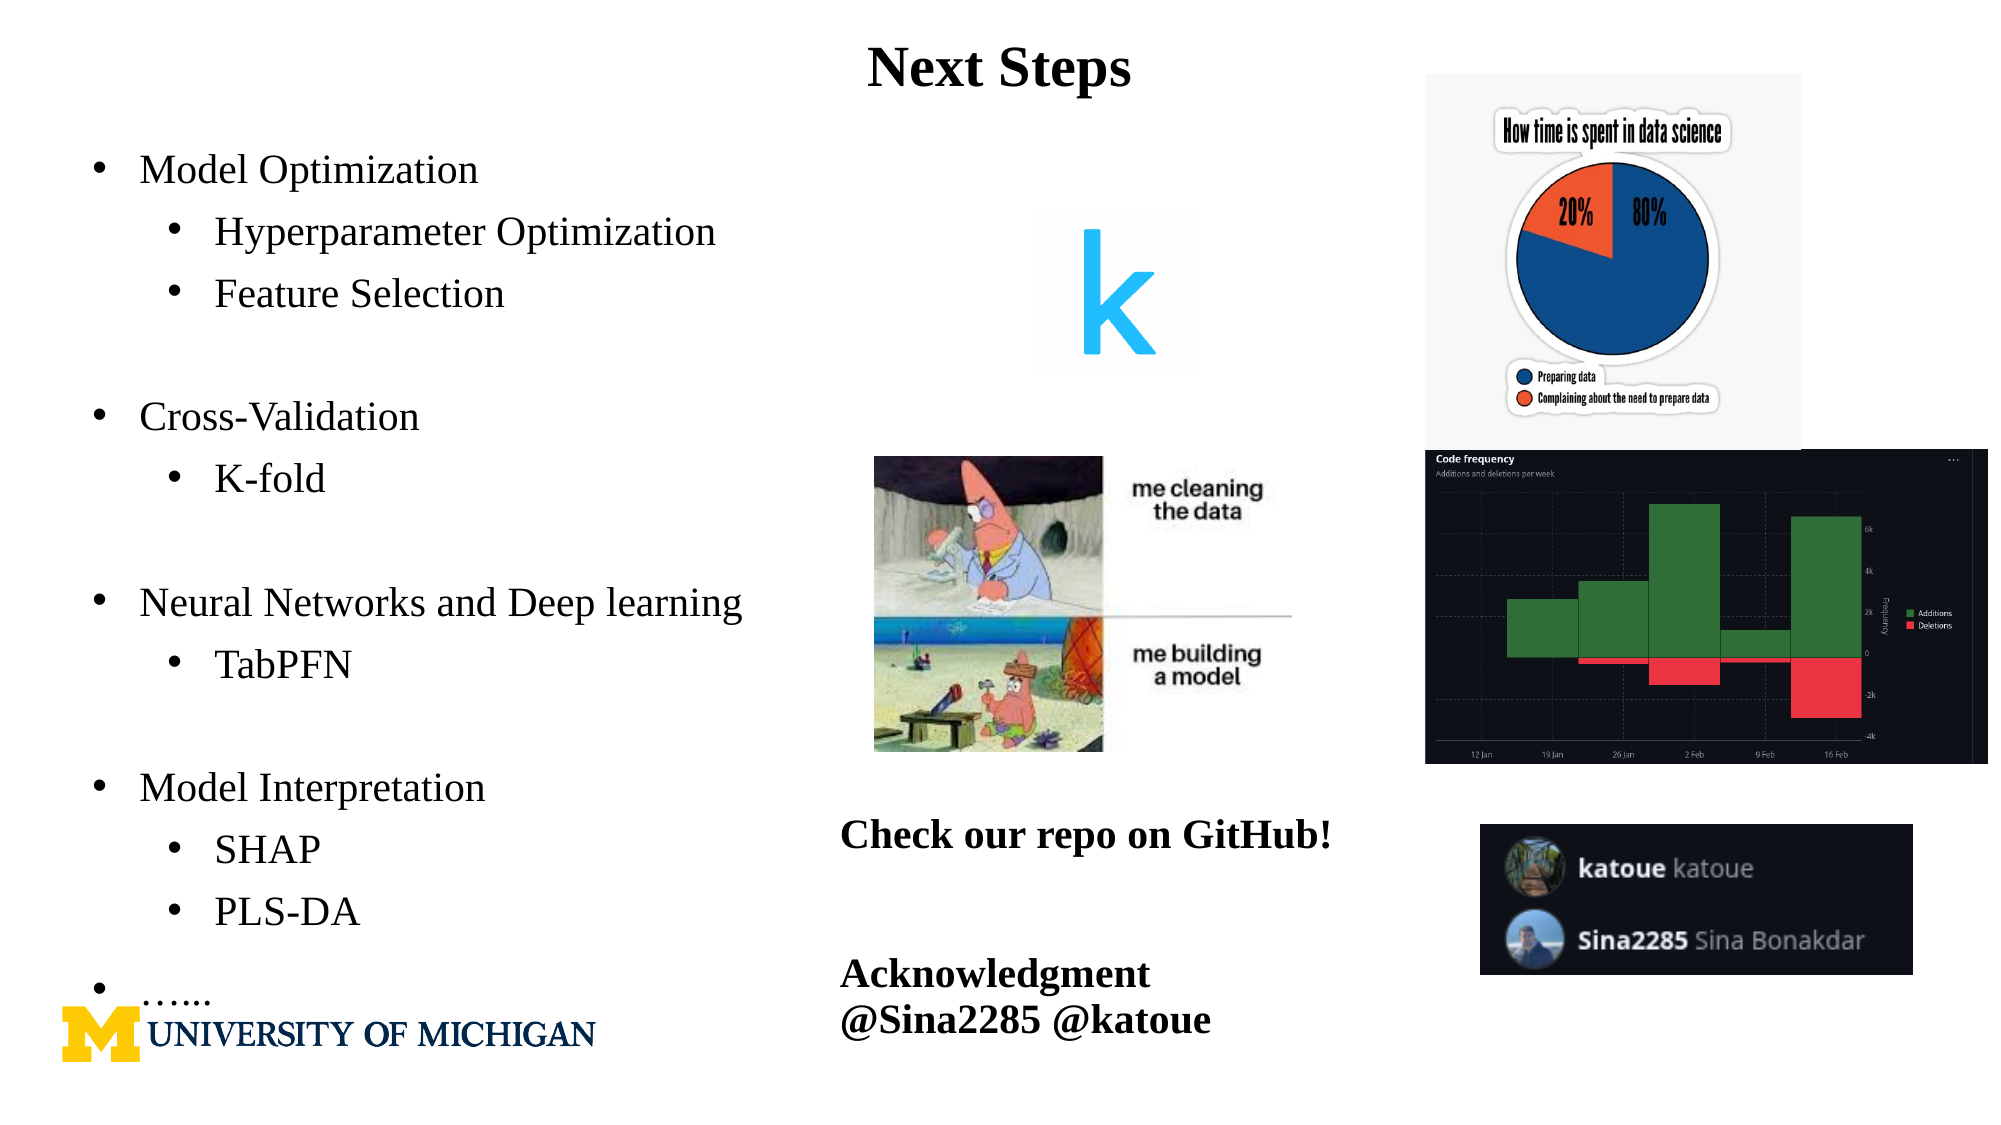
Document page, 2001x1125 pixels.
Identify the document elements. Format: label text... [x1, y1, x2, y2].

picture [1425, 74, 1988, 764]
picture [62, 1006, 596, 1062]
text_box Next Steps [0, 20, 2000, 106]
picture [1035, 210, 1201, 376]
text_box Model Optimization Hyperparameter Optimization Feature Selection Cross-Validation K-fold Neural Networks and Deep learning TabPFN Model Interpretation SHAP PLS-DA …... [77, 134, 1551, 1021]
text_box Check our repo on GitHub! Acknowledgment @Sina2285 @katoue [825, 803, 1426, 1051]
picture [874, 456, 1292, 752]
picture [1480, 824, 1913, 976]
